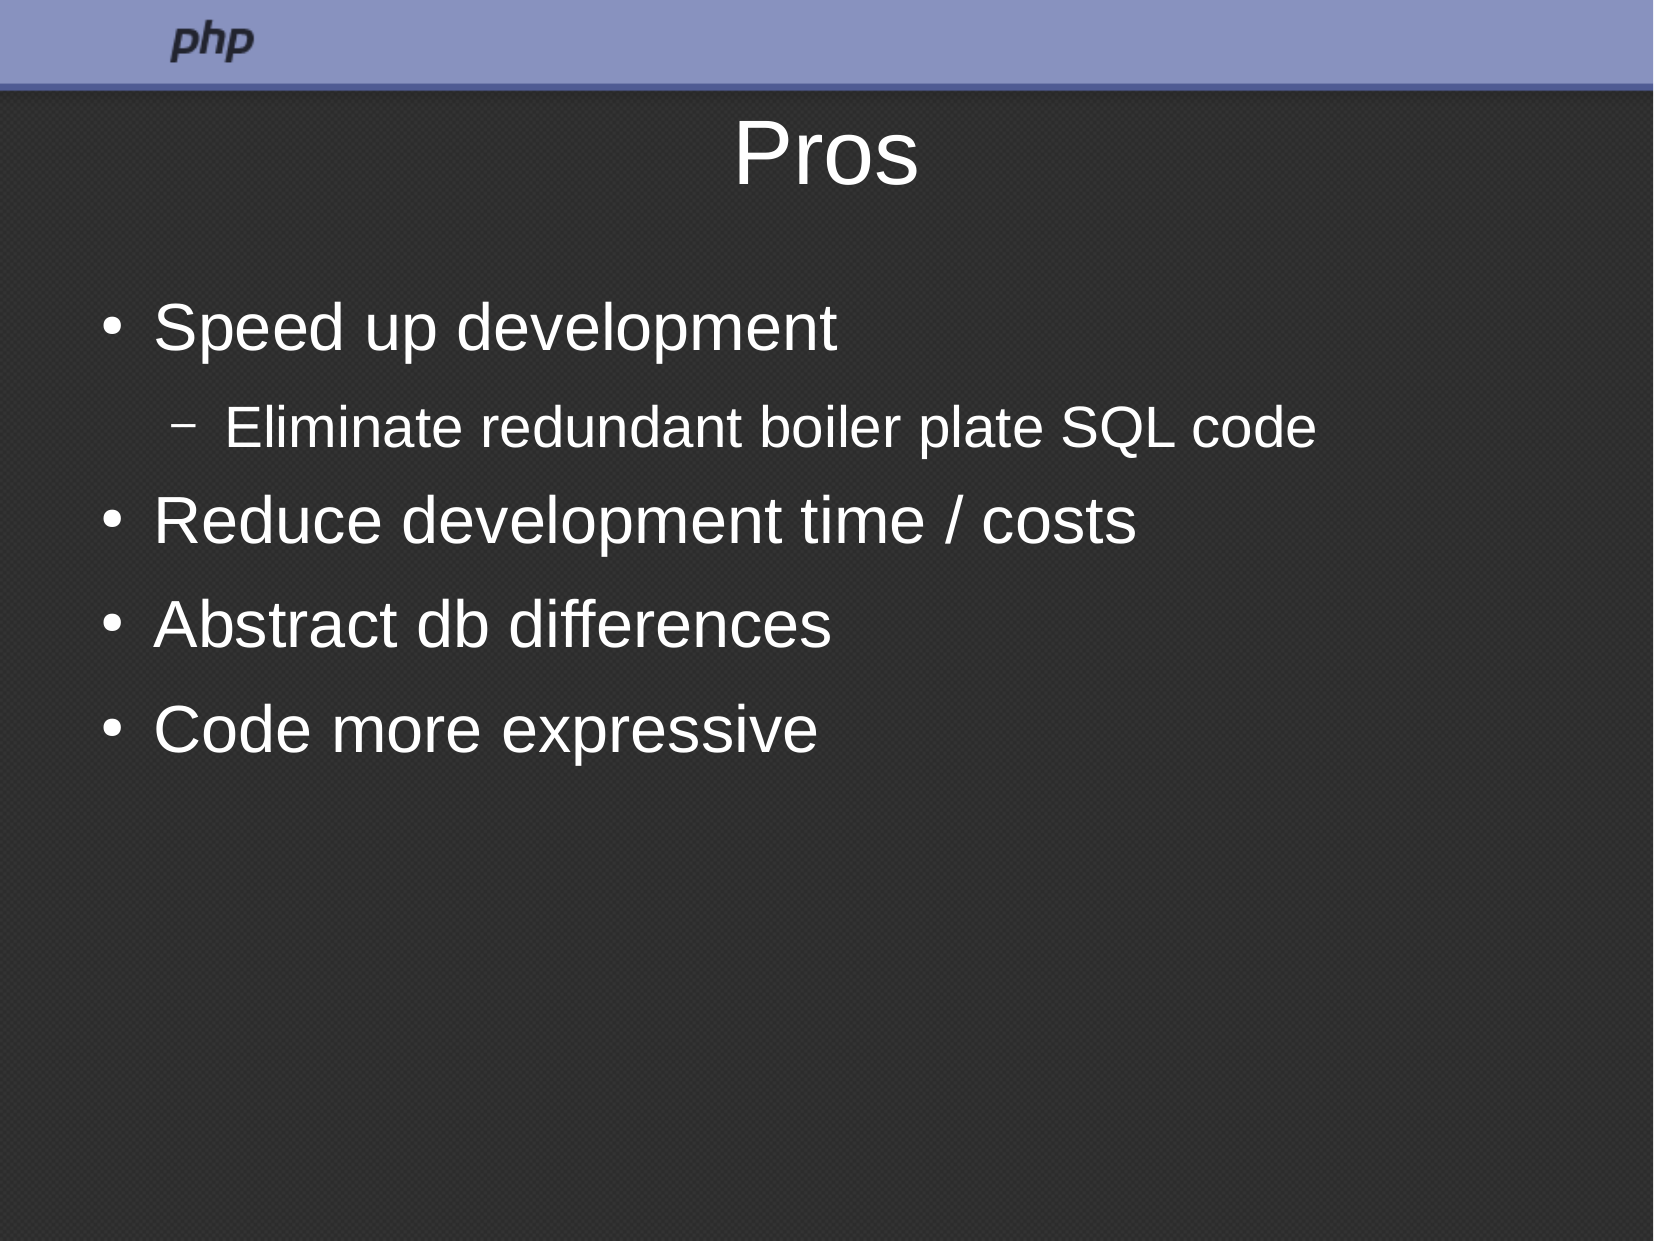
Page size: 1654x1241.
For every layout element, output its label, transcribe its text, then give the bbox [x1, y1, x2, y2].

picture [0, 0, 1654, 1241]
list Speed up development Eliminate redundant boiler plate SQL code Reduce development time / costs Abstract db differences Code more expressive [82, 290, 1571, 1010]
title Pros [82, 49, 1571, 257]
